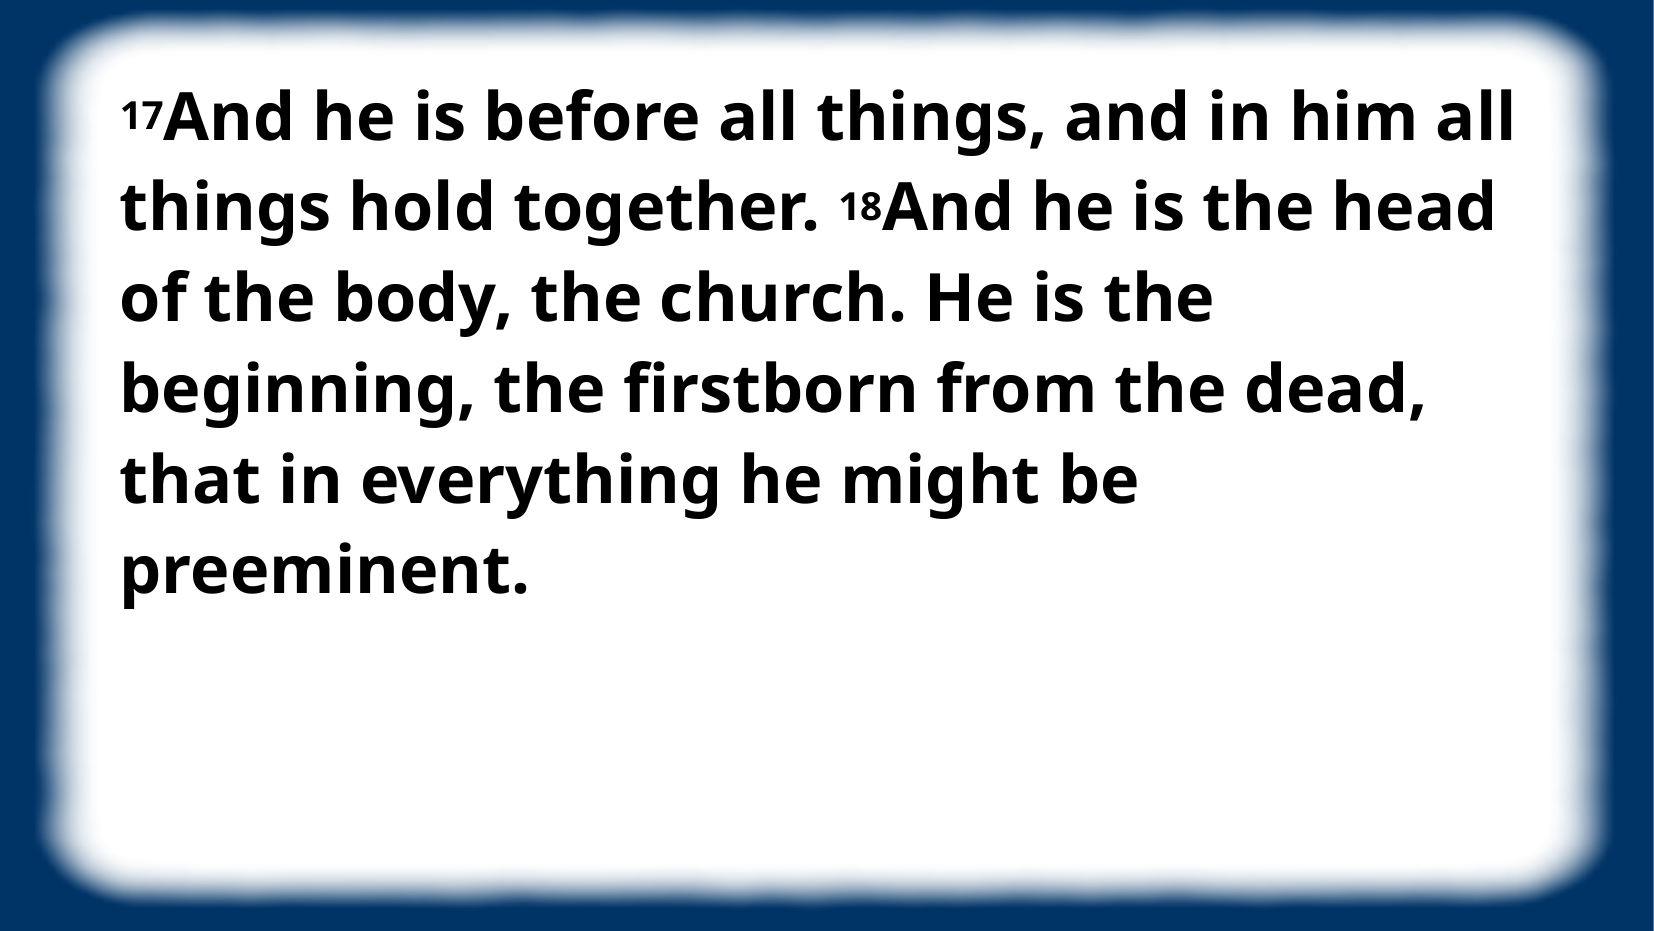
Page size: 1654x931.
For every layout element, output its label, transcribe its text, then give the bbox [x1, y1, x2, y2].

picture [0, 0, 1654, 931]
text_box 17And he is before all things, and in him all things hold together. 18And he is the head of the body, the church. He is the beginning, the firstborn from the dead, that in everything he might be preeminent. [105, 61, 1546, 520]
